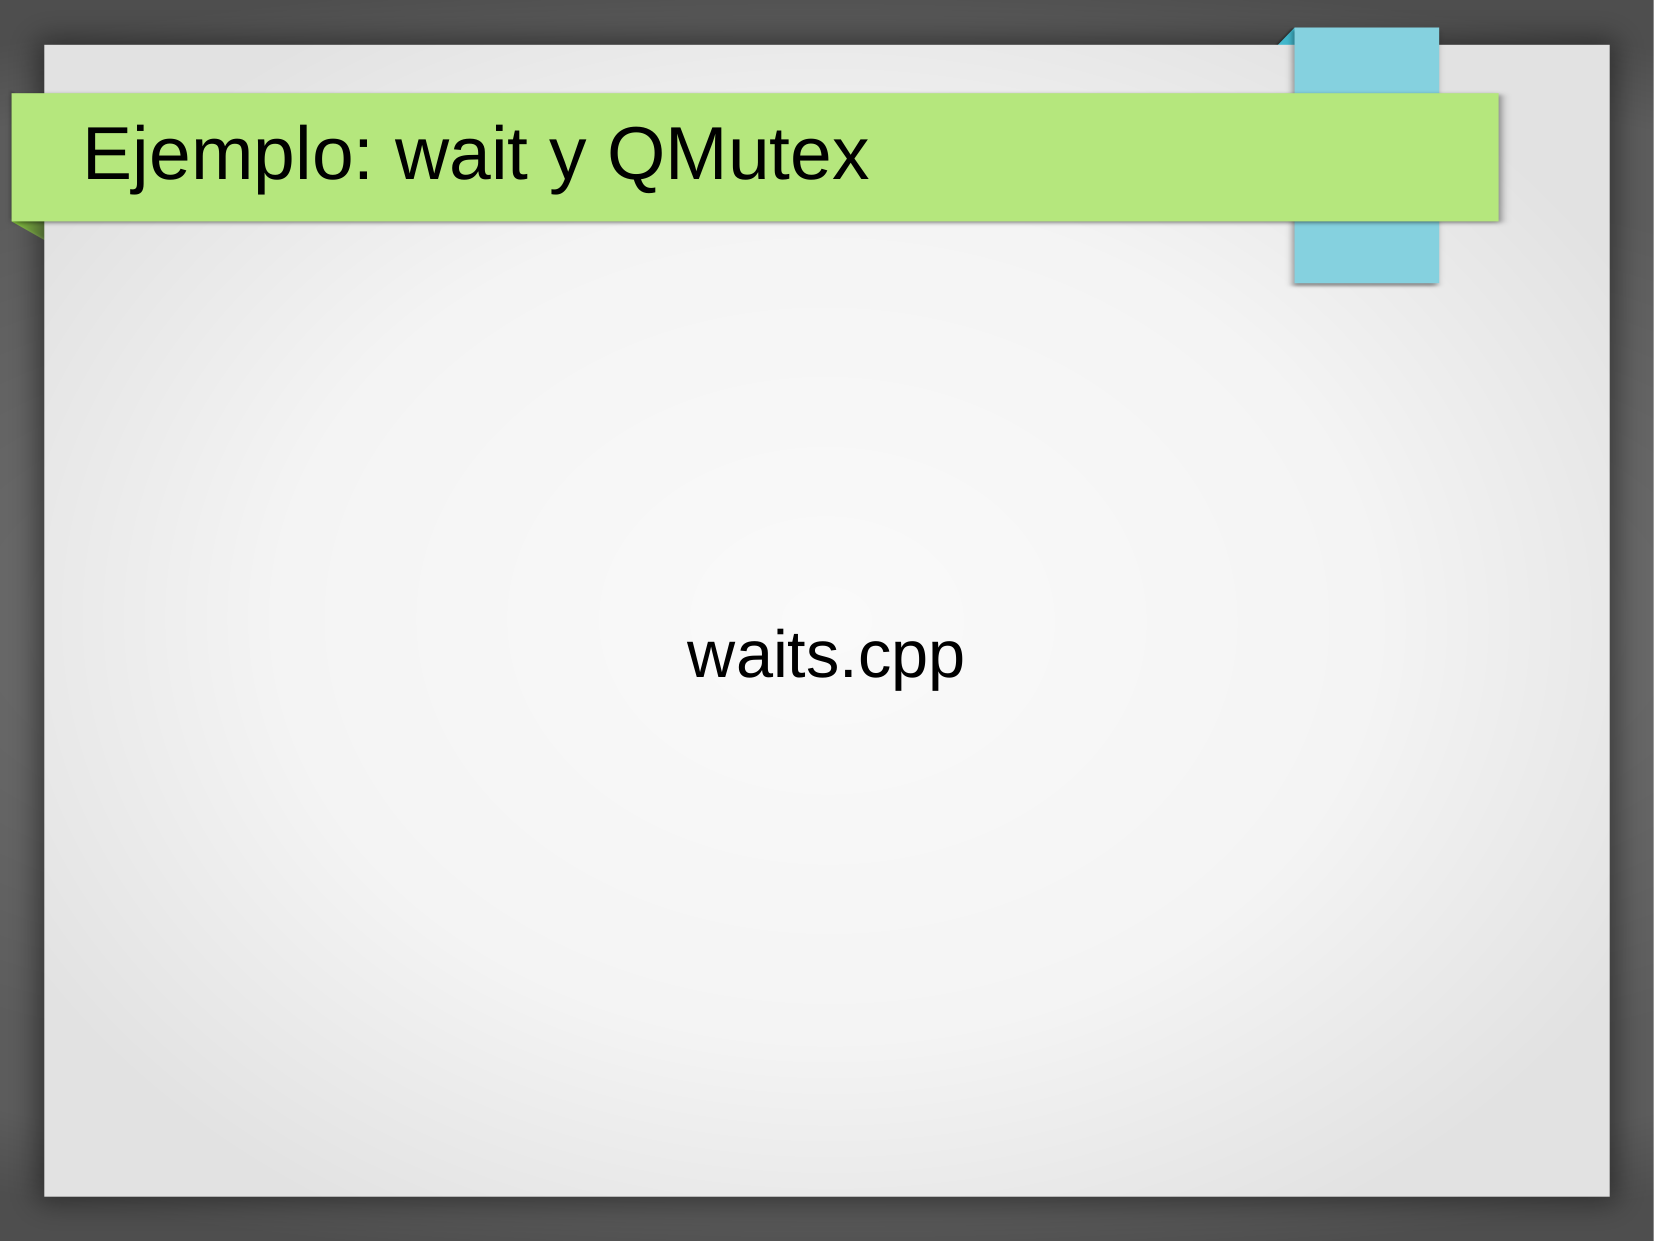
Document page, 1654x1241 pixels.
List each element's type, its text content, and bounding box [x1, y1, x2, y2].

title Ejemplo: wait y QMutex [82, 94, 1264, 213]
picture [0, 0, 1654, 1241]
subtitle waits.cpp [82, 295, 1571, 1015]
